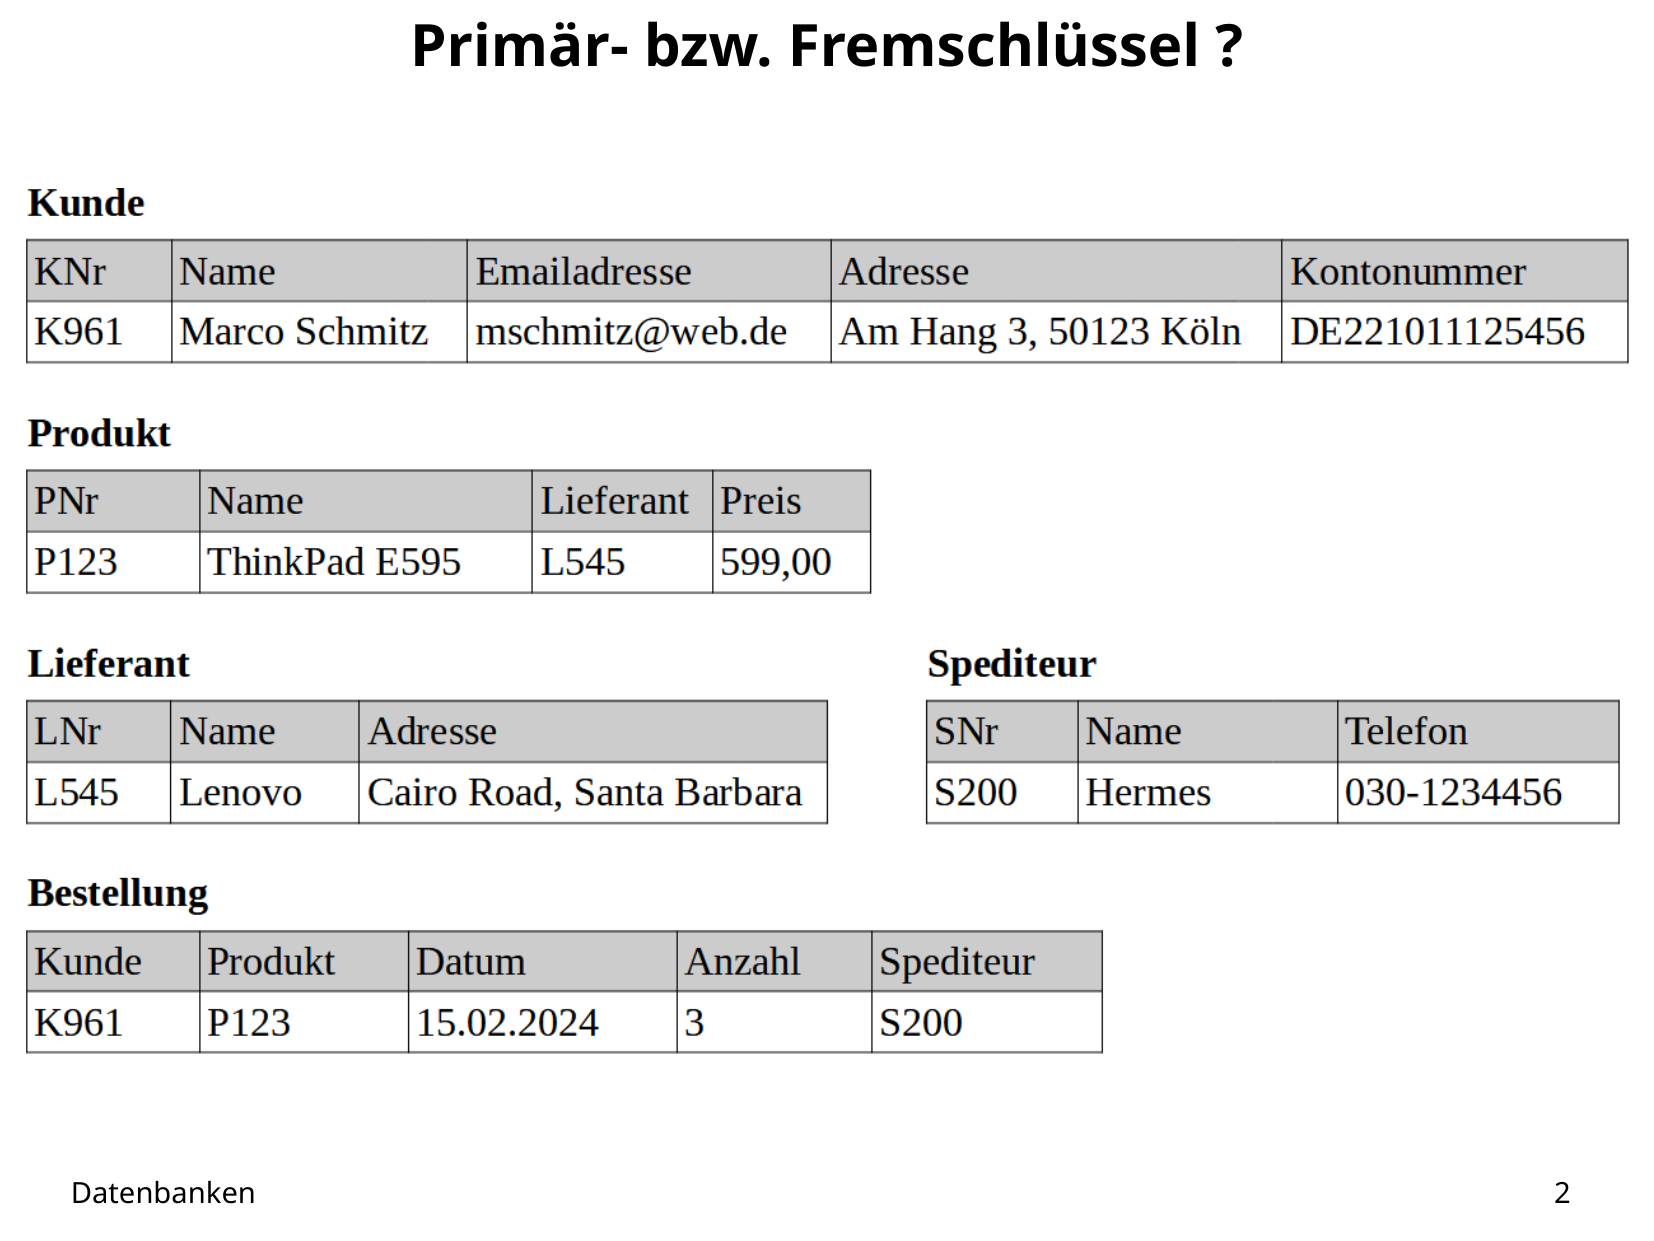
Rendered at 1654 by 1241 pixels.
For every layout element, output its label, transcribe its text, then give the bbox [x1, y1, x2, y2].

title Primär- bzw. Fremschlüssel ? [0, 5, 1654, 83]
picture [25, 188, 1630, 1055]
